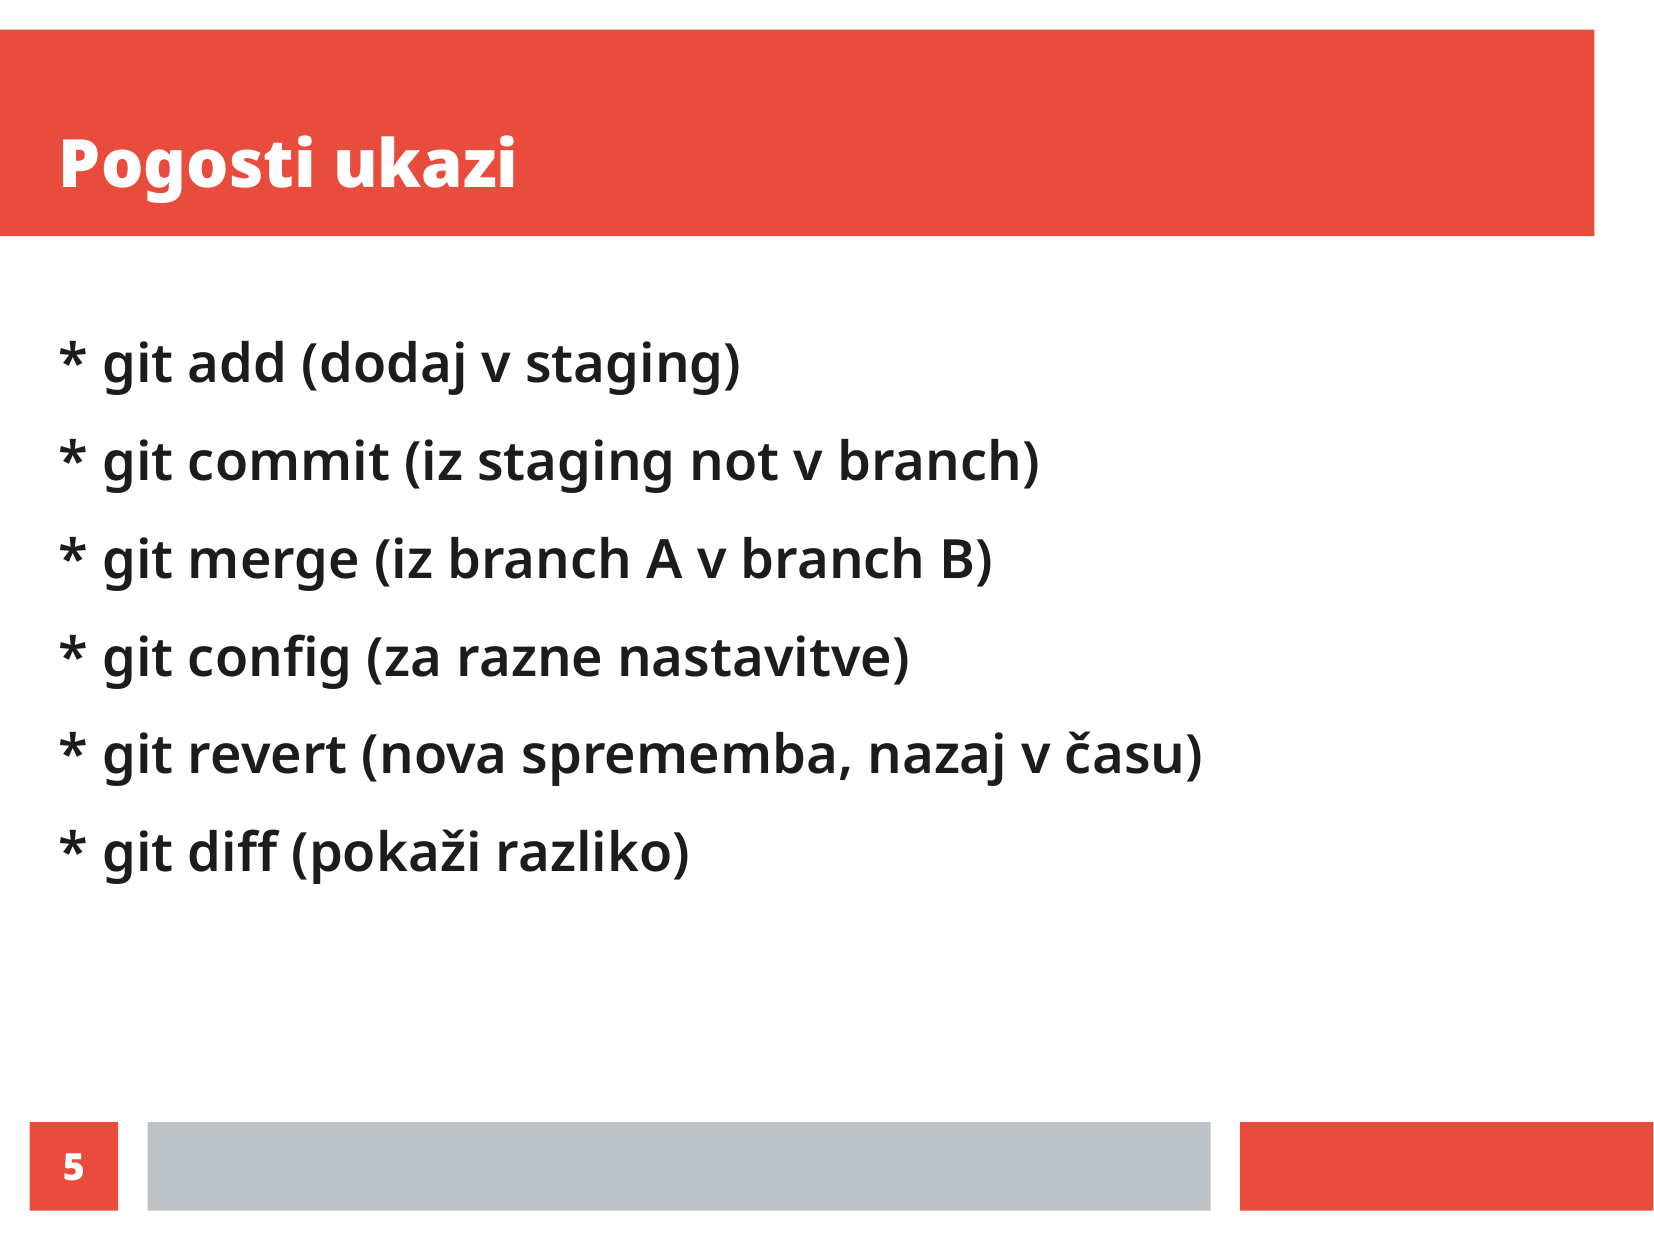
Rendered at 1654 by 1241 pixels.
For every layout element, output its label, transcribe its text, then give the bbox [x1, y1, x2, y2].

list * git add (dodaj v staging) * git commit (iz staging not v branch) * git merge (iz branch A v branch B) * git config (za razne nastavitve) * git revert (nova sprememba, nazaj v času) * git diff (pokaži razliko) [59, 324, 1565, 1093]
title Pogosti ukazi [59, 59, 1595, 207]
